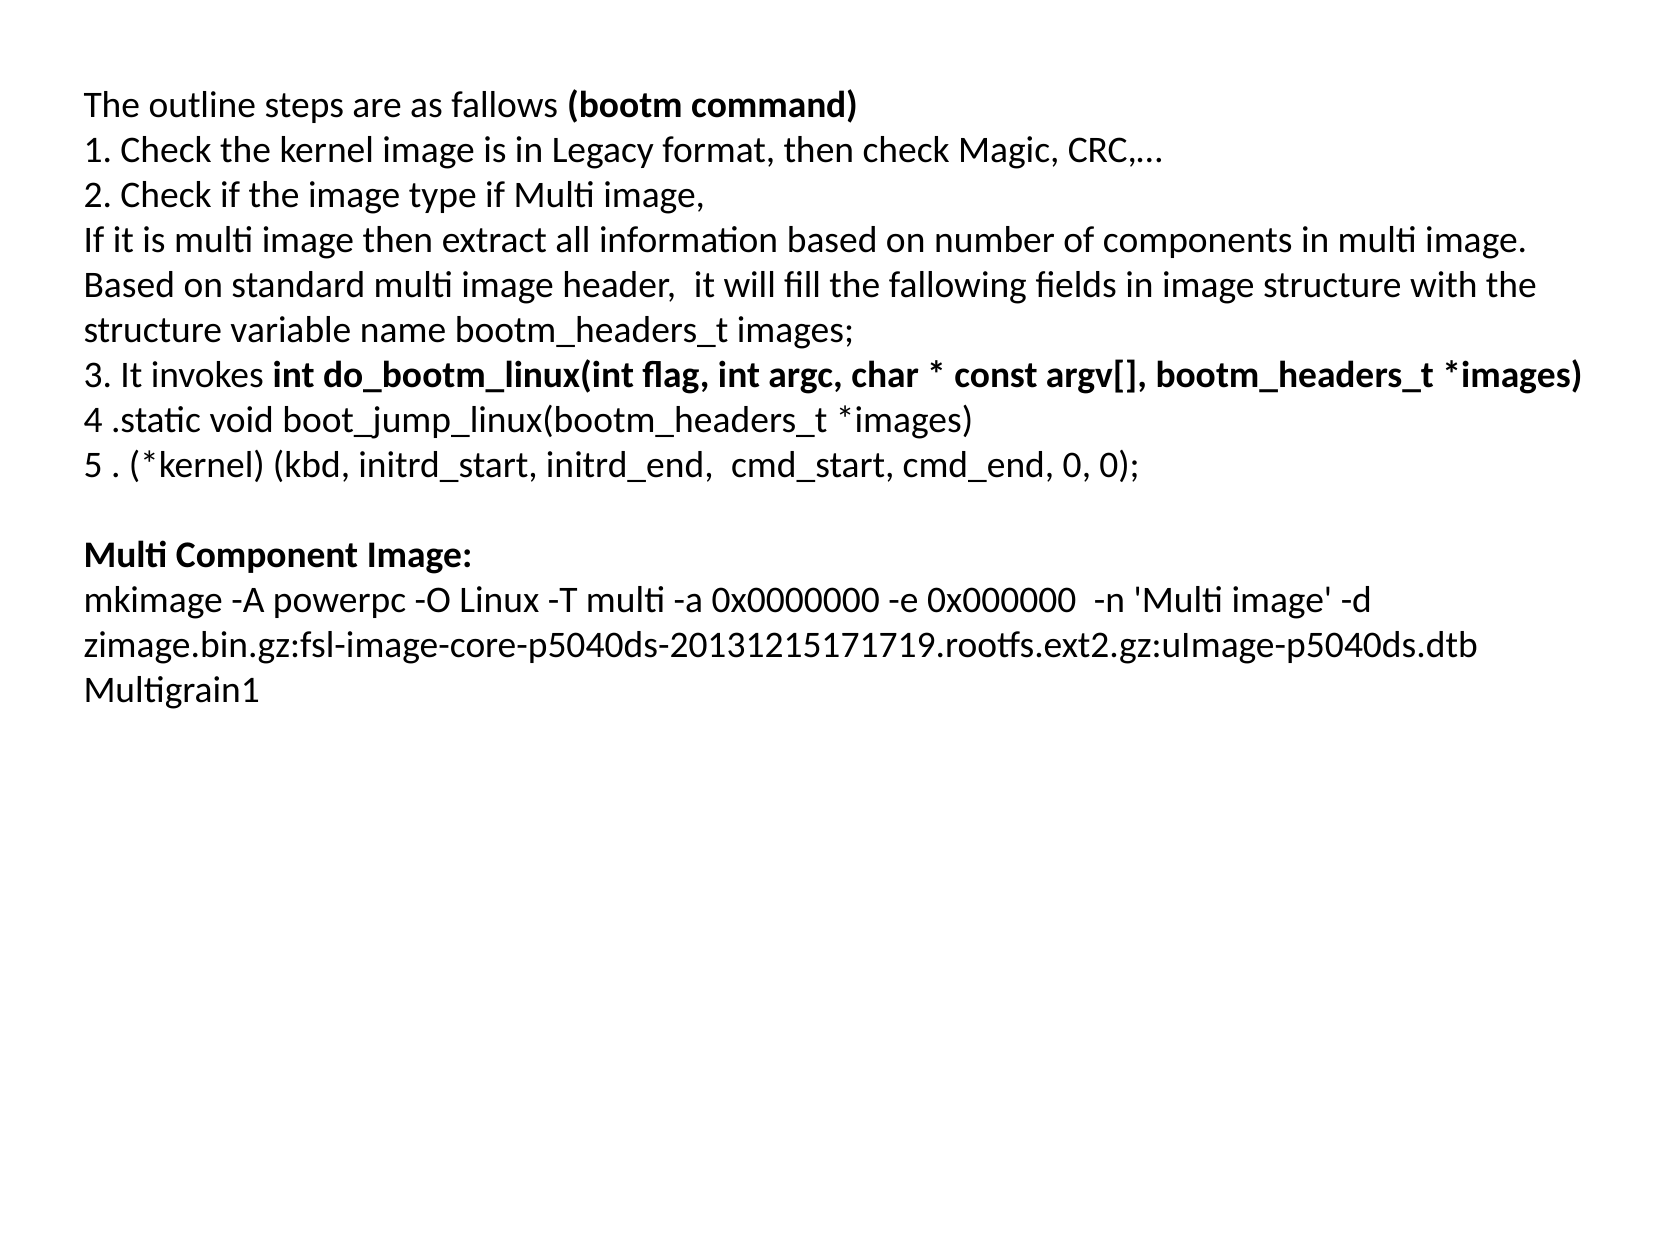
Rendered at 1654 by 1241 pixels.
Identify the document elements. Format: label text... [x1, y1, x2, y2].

text_box The outline steps are as fallows (bootm command) 1. Check the kernel image is in Legacy format, then check Magic, CRC,… 2. Check if the image type if Multi image, If it is multi image then extract all information based on number of components in multi image. Based on standard multi image header, it will fill the fallowing fields in image structure with the structure variable name bootm_headers_t images; 3. It invokes int do_bootm_linux(int flag, int argc, char * const argv[], bootm_headers_t *images) 4 .static void boot_jump_linux(bootm_headers_t *images) 5 . (*kernel) (kbd, initrd_start, initrd_end, cmd_start, cmd_end, 0, 0); Multi Component Image: mkimage -A powerpc -O Linux -T multi -a 0x0000000 -e 0x000000 -n 'Multi image' -d zimage.bin.gz:fsl-image-core-p5040ds-20131215171719.rootfs.ext2.gz:uImage-p5040ds.dtb Multigrain1 [68, 27, 1640, 853]
